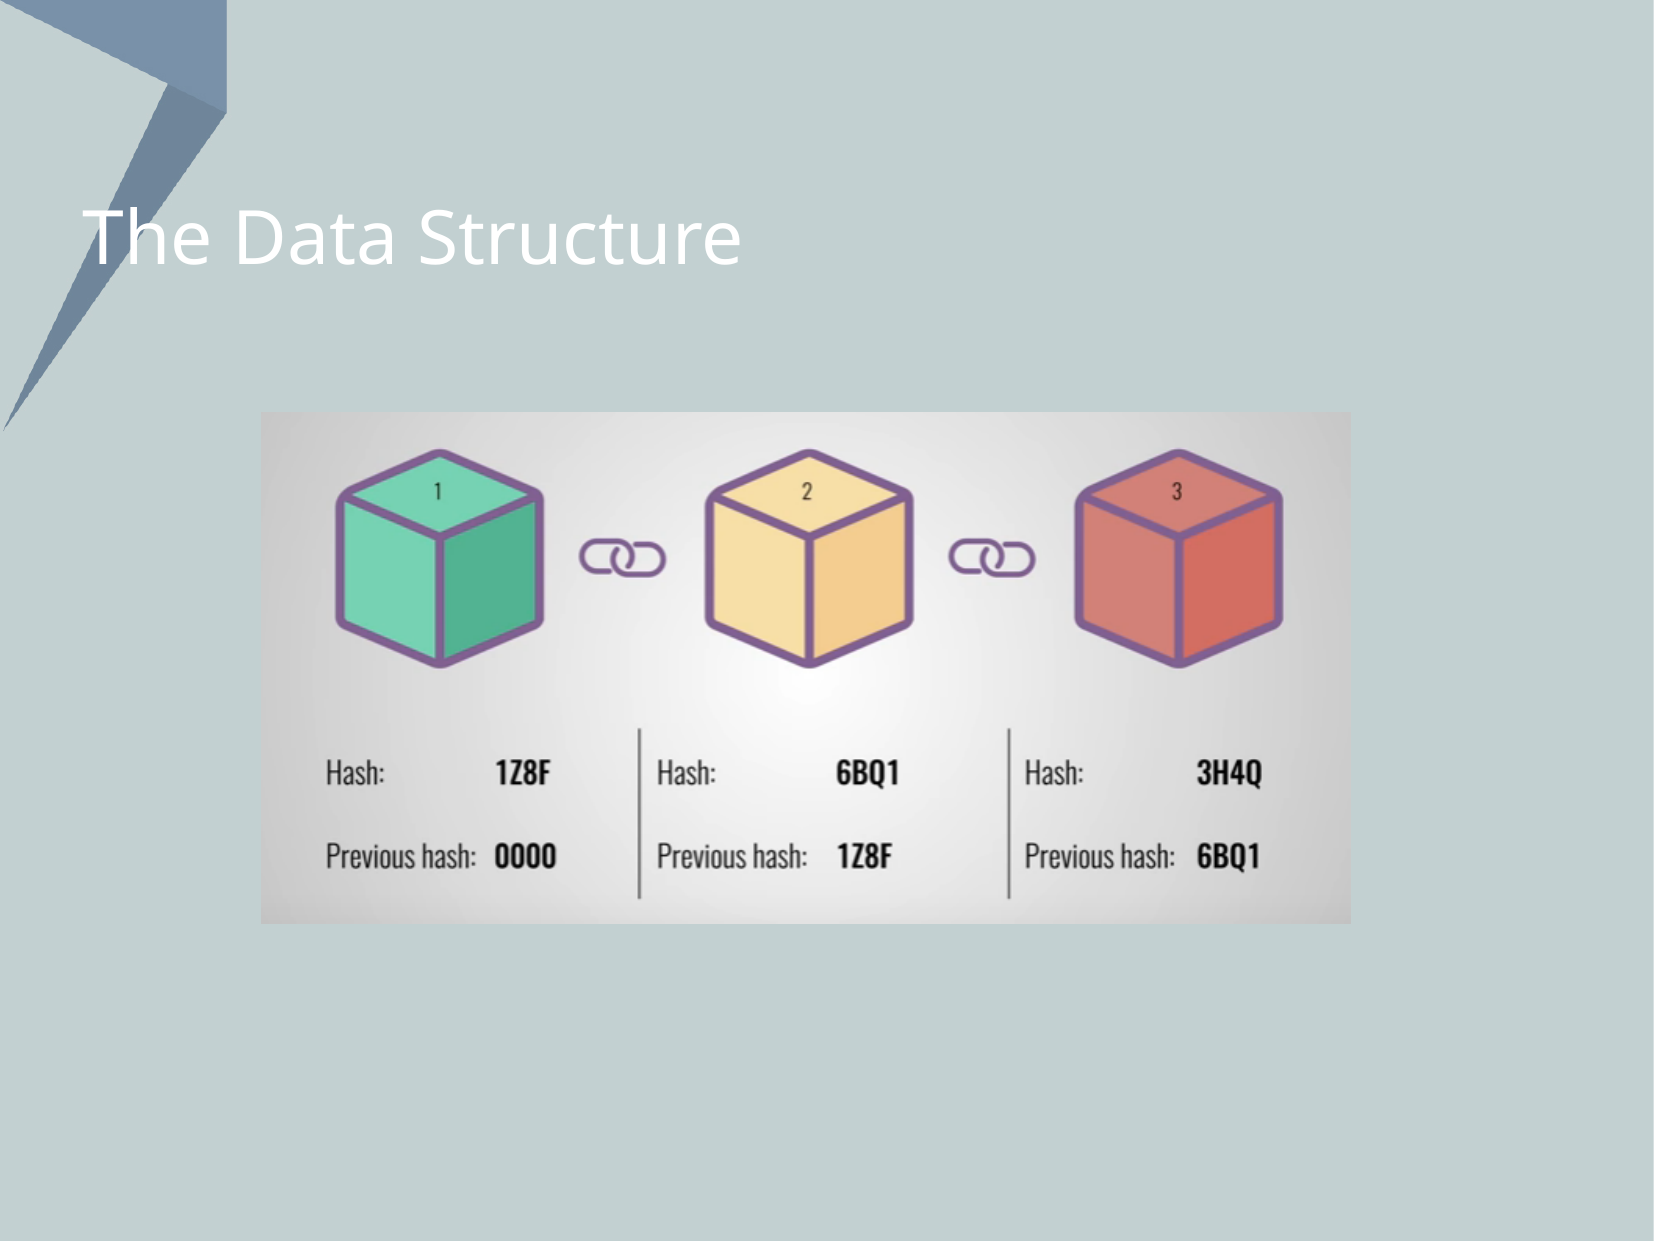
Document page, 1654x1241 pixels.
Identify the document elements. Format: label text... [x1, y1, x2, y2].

title The Data Structure [82, 132, 1571, 340]
picture [0, 0, 1654, 1241]
